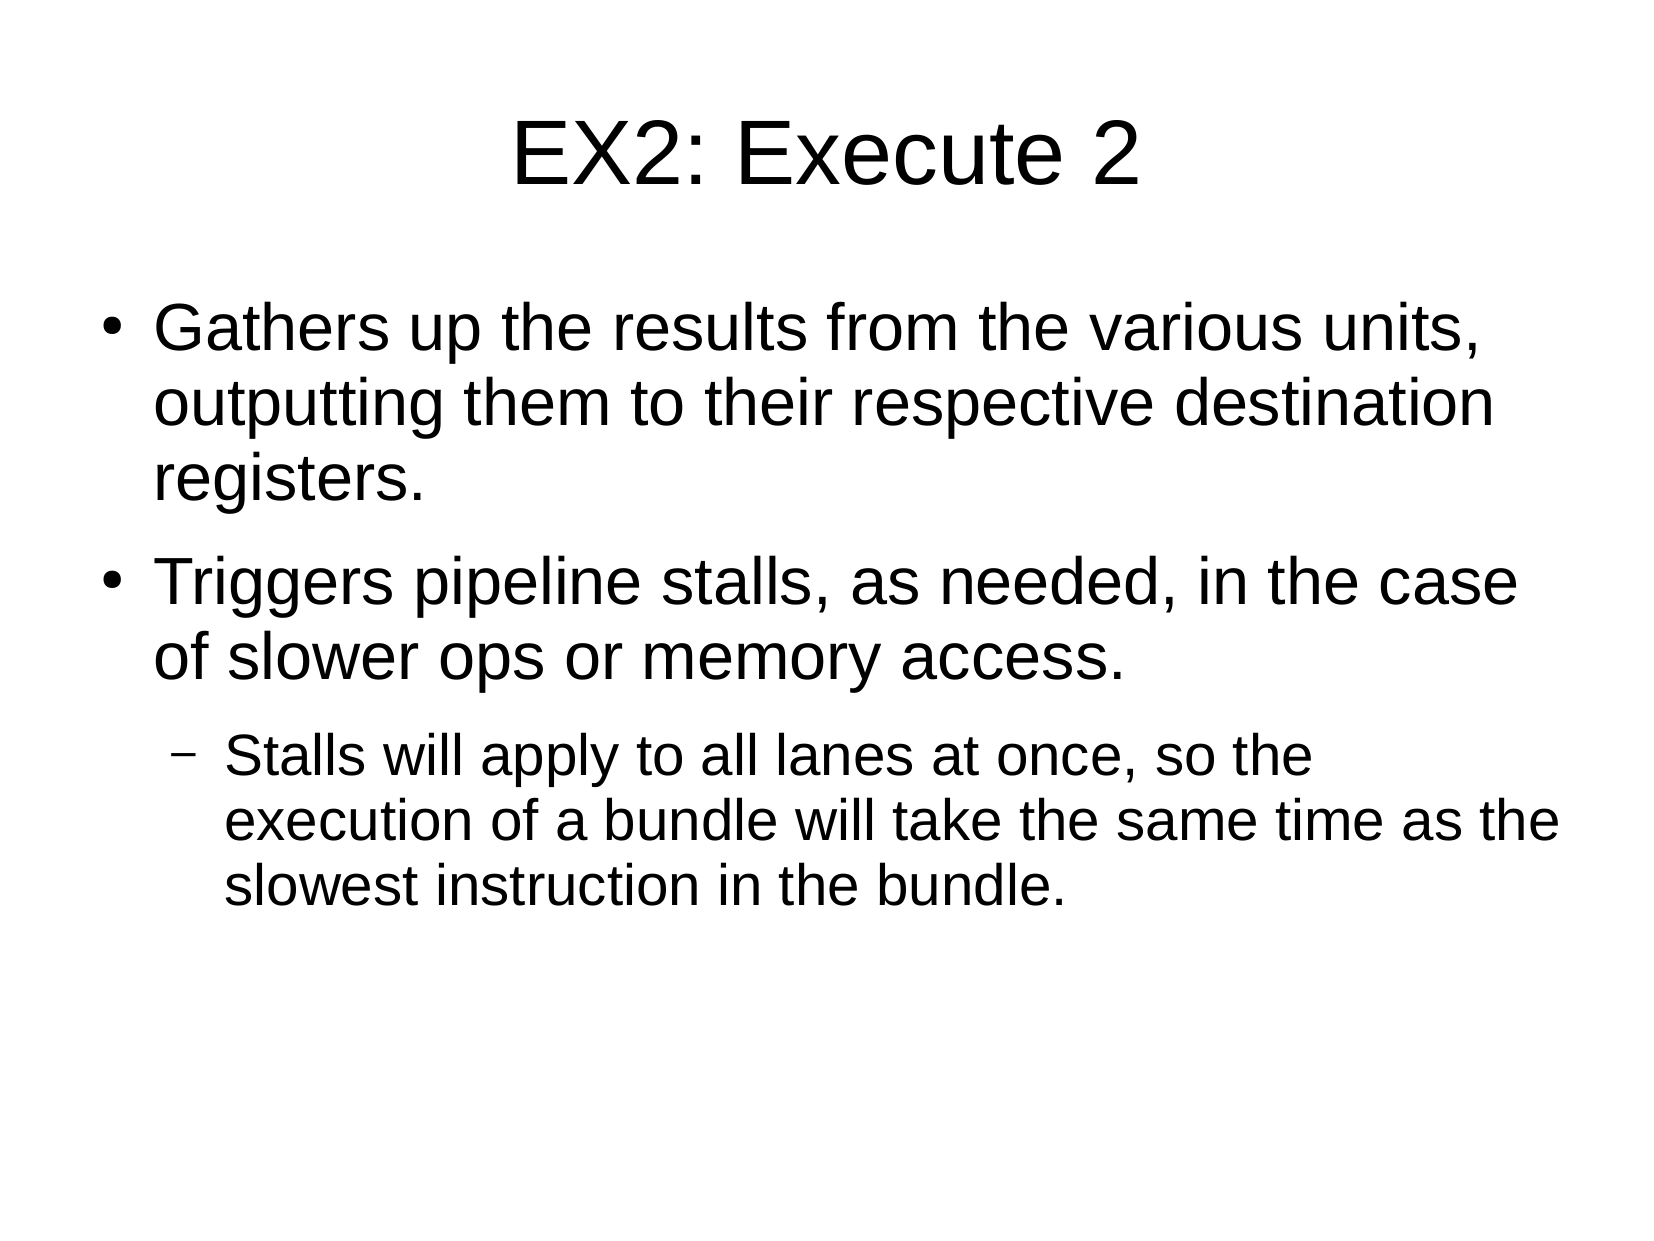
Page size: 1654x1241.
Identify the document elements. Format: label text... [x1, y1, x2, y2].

list Gathers up the results from the various units, outputting them to their respective destination registers. Triggers pipeline stalls, as needed, in the case of slower ops or memory access. Stalls will apply to all lanes at once, so the execution of a bundle will take the same time as the slowest instruction in the bundle. [82, 290, 1571, 1109]
title EX2: Execute 2 [82, 49, 1571, 257]
